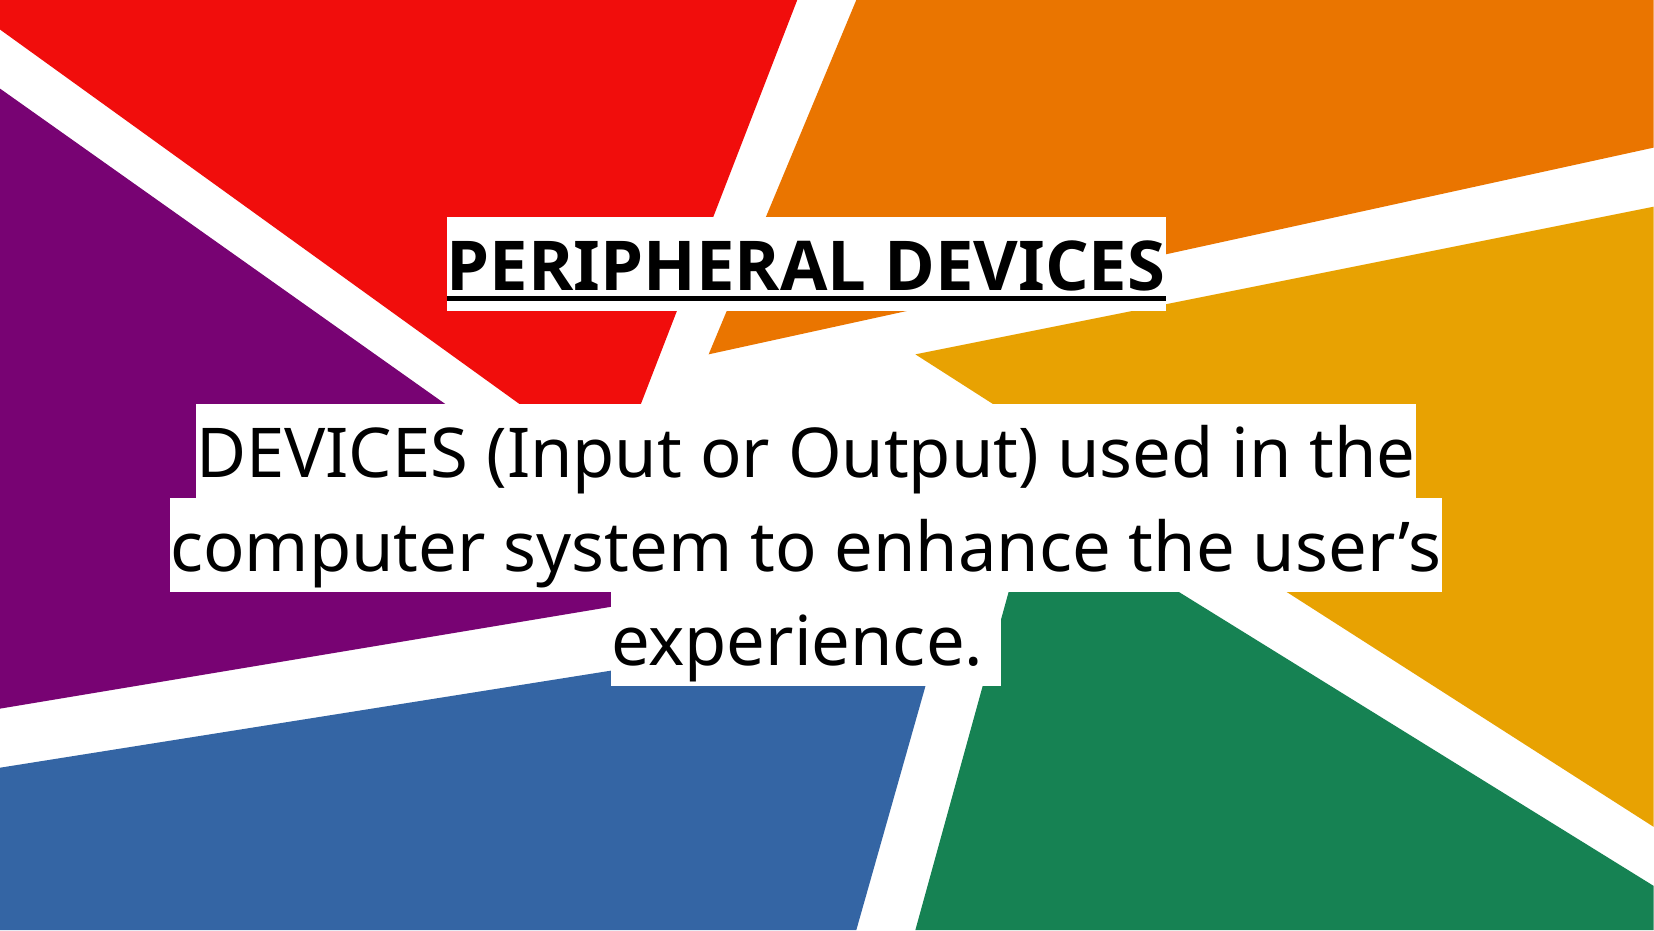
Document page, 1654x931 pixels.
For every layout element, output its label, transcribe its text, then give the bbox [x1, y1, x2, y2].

title PERIPHERAL DEVICES DEVICES (Input or Output) used in the computer system to enhance the user’s experience. [75, 262, 1538, 640]
